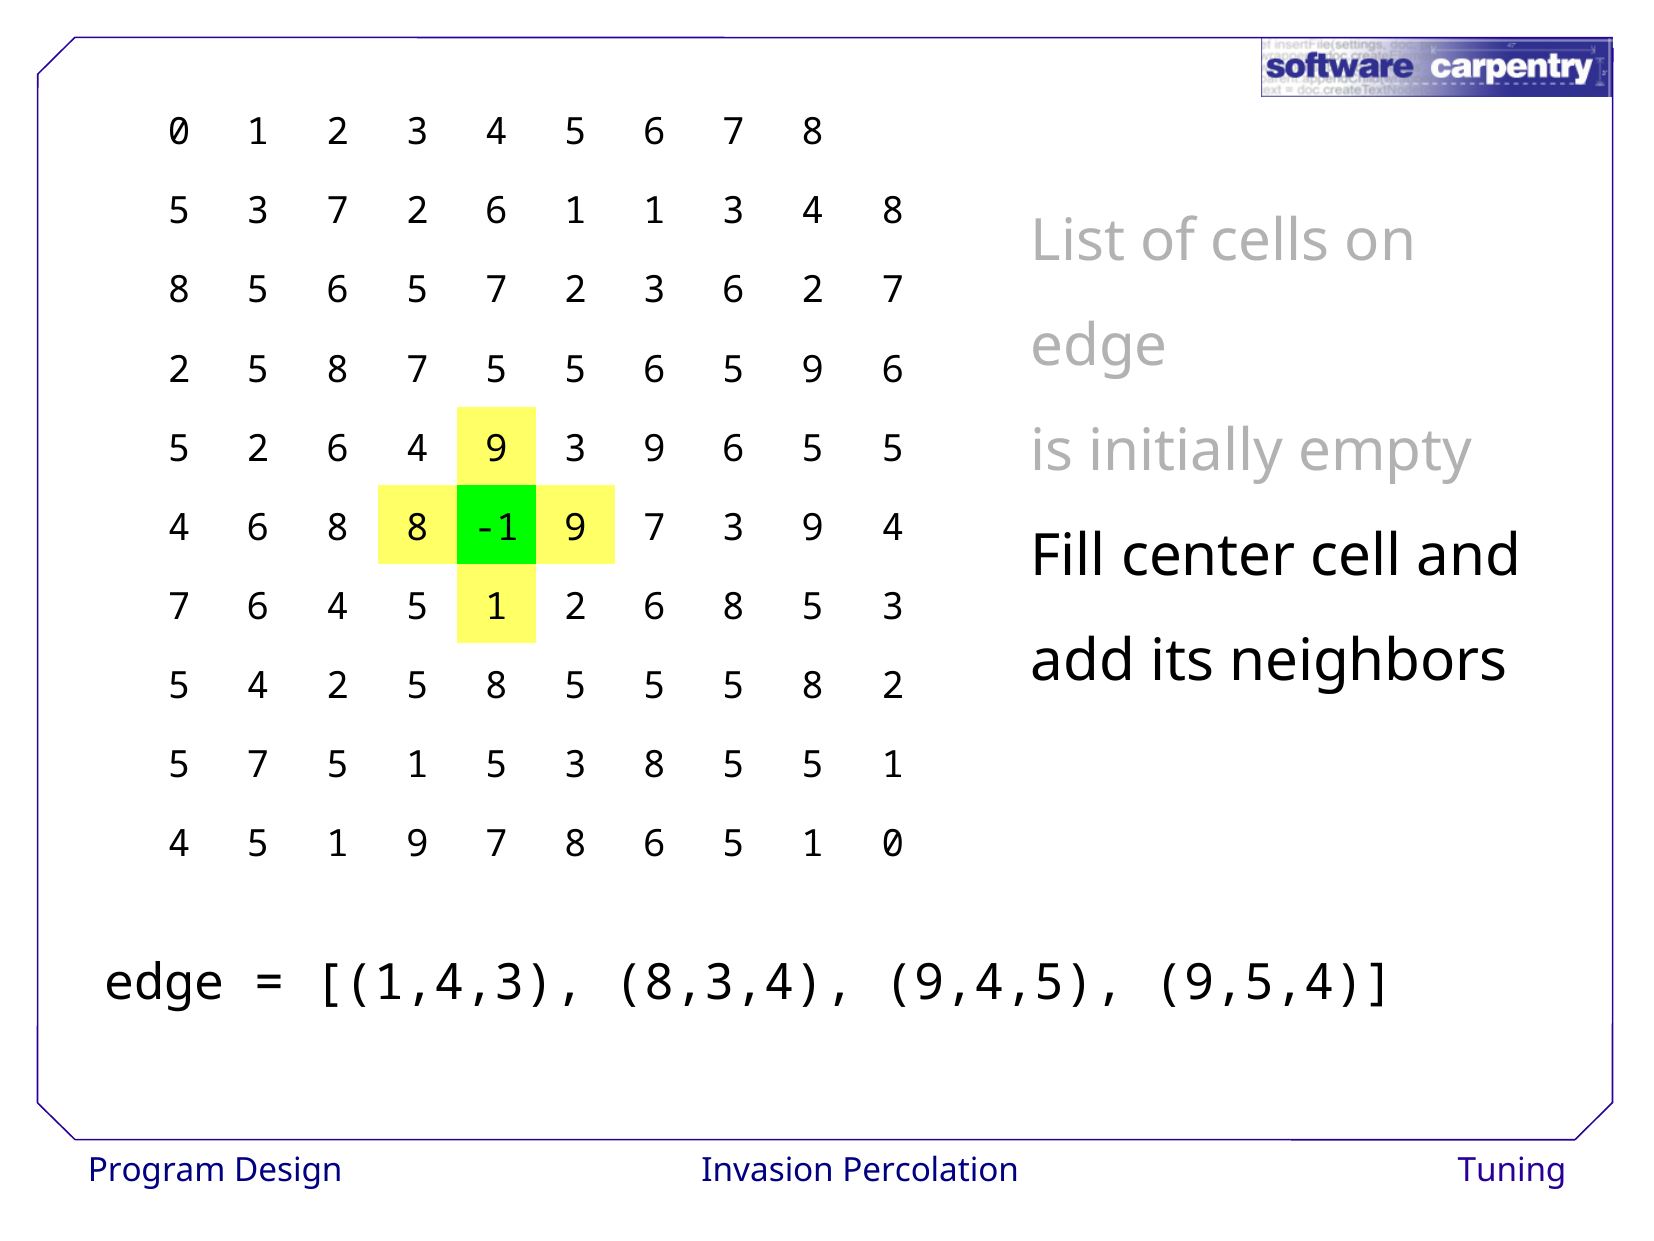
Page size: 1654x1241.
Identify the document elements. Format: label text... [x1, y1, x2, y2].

table_cell 4 [140, 485, 219, 564]
table_cell 6 [615, 328, 694, 407]
table_cell 8 [615, 722, 694, 801]
table_cell 5 [694, 722, 773, 801]
table_cell 8 [297, 328, 378, 407]
table_cell 8 [297, 485, 378, 564]
table_cell 5 [457, 328, 536, 407]
table_cell 3 [536, 722, 615, 801]
table_cell 1 [615, 168, 694, 247]
table_cell 1 [297, 801, 378, 880]
table_cell 3 [694, 485, 773, 564]
table_cell 6 [457, 168, 536, 247]
table_cell 3 [615, 247, 694, 328]
table_cell 5 [853, 407, 933, 485]
table_cell 3 [219, 168, 297, 247]
table_cell 7 [853, 247, 933, 328]
table_cell -1 [457, 485, 536, 564]
table_cell 2 [140, 328, 219, 407]
table_header 0 [140, 90, 219, 168]
table_cell 5 [694, 801, 773, 880]
table_cell 7 [457, 801, 536, 880]
table_cell 0 [853, 801, 933, 880]
table_header 6 [615, 90, 694, 168]
table_cell 5 [536, 328, 615, 407]
table_cell 9 [773, 485, 853, 564]
table_cell 5 [694, 328, 773, 407]
table_cell 5 [773, 564, 853, 643]
table_cell 2 [853, 643, 933, 722]
table_cell 6 [297, 247, 378, 328]
table_cell 5 [773, 407, 853, 485]
table_cell 6 [219, 564, 297, 643]
table_cell 2 [378, 168, 457, 247]
table_cell 8 [378, 485, 457, 564]
table_cell 1 [378, 722, 457, 801]
table_cell 7 [378, 328, 457, 407]
table_cell 4 [853, 485, 933, 564]
table_cell 7 [219, 722, 297, 801]
table_header 1 [219, 90, 297, 168]
table_header 5 [536, 90, 615, 168]
table_cell 3 [694, 168, 773, 247]
table_cell 5 [219, 247, 297, 328]
text_box List of cells on edge is initially empty Fill center cell and add its neighbors [1015, 159, 1580, 700]
table_cell 9 [378, 801, 457, 880]
text_box edge = [(1,4,3), (8,3,4), (9,4,5), (9,5,4)] [89, 927, 1508, 1034]
table_cell 1 [457, 564, 536, 643]
table_cell 5 [378, 643, 457, 722]
table_cell 7 [140, 564, 219, 643]
table_cell 8 [773, 643, 853, 722]
table_cell 8 [536, 801, 615, 880]
table_cell 6 [694, 407, 773, 485]
table_cell 2 [219, 407, 297, 485]
table_cell 4 [773, 168, 853, 247]
table_cell 5 [536, 643, 615, 722]
table_cell 7 [615, 485, 694, 564]
table_cell 5 [773, 722, 853, 801]
table_cell 7 [457, 247, 536, 328]
table_cell 3 [536, 407, 615, 485]
table_cell 9 [773, 328, 853, 407]
table_header 8 [773, 90, 853, 168]
table_cell 3 [853, 564, 933, 643]
table_cell 6 [615, 801, 694, 880]
table_cell 5 [297, 722, 378, 801]
table_cell 5 [140, 722, 219, 801]
table_cell 6 [615, 564, 694, 643]
table_cell 5 [219, 328, 297, 407]
table_cell 9 [457, 407, 536, 485]
table_cell 2 [773, 247, 853, 328]
table_cell 5 [457, 722, 536, 801]
table_cell 5 [378, 564, 457, 643]
table_cell 4 [378, 407, 457, 485]
table_cell 5 [140, 168, 219, 247]
table_cell 6 [297, 407, 378, 485]
table_cell 2 [536, 247, 615, 328]
table_header 7 [694, 90, 773, 168]
table_cell 6 [219, 485, 297, 564]
table_cell 1 [773, 801, 853, 880]
table_cell 4 [297, 564, 378, 643]
table_cell 8 [457, 643, 536, 722]
table_cell 9 [536, 485, 615, 564]
table_cell 7 [297, 168, 378, 247]
table_cell 5 [140, 643, 219, 722]
table_header [853, 90, 933, 168]
table_cell 6 [853, 328, 933, 407]
table_cell 2 [536, 564, 615, 643]
table_header 4 [457, 90, 536, 168]
picture [1261, 39, 1613, 97]
table_cell 5 [140, 407, 219, 485]
table_cell 8 [140, 247, 219, 328]
table_cell 5 [219, 801, 297, 880]
table_cell 5 [615, 643, 694, 722]
table_cell 4 [140, 801, 219, 880]
table_header 2 [297, 90, 378, 168]
table_cell 1 [536, 168, 615, 247]
table_cell 2 [297, 643, 378, 722]
table_cell 4 [219, 643, 297, 722]
table_cell 6 [694, 247, 773, 328]
table_cell 8 [853, 168, 933, 247]
table_cell 8 [694, 564, 773, 643]
table_cell 5 [378, 247, 457, 328]
table_cell 1 [853, 722, 933, 801]
table_cell 5 [694, 643, 773, 722]
table_cell 9 [615, 407, 694, 485]
table_header 3 [378, 90, 457, 168]
